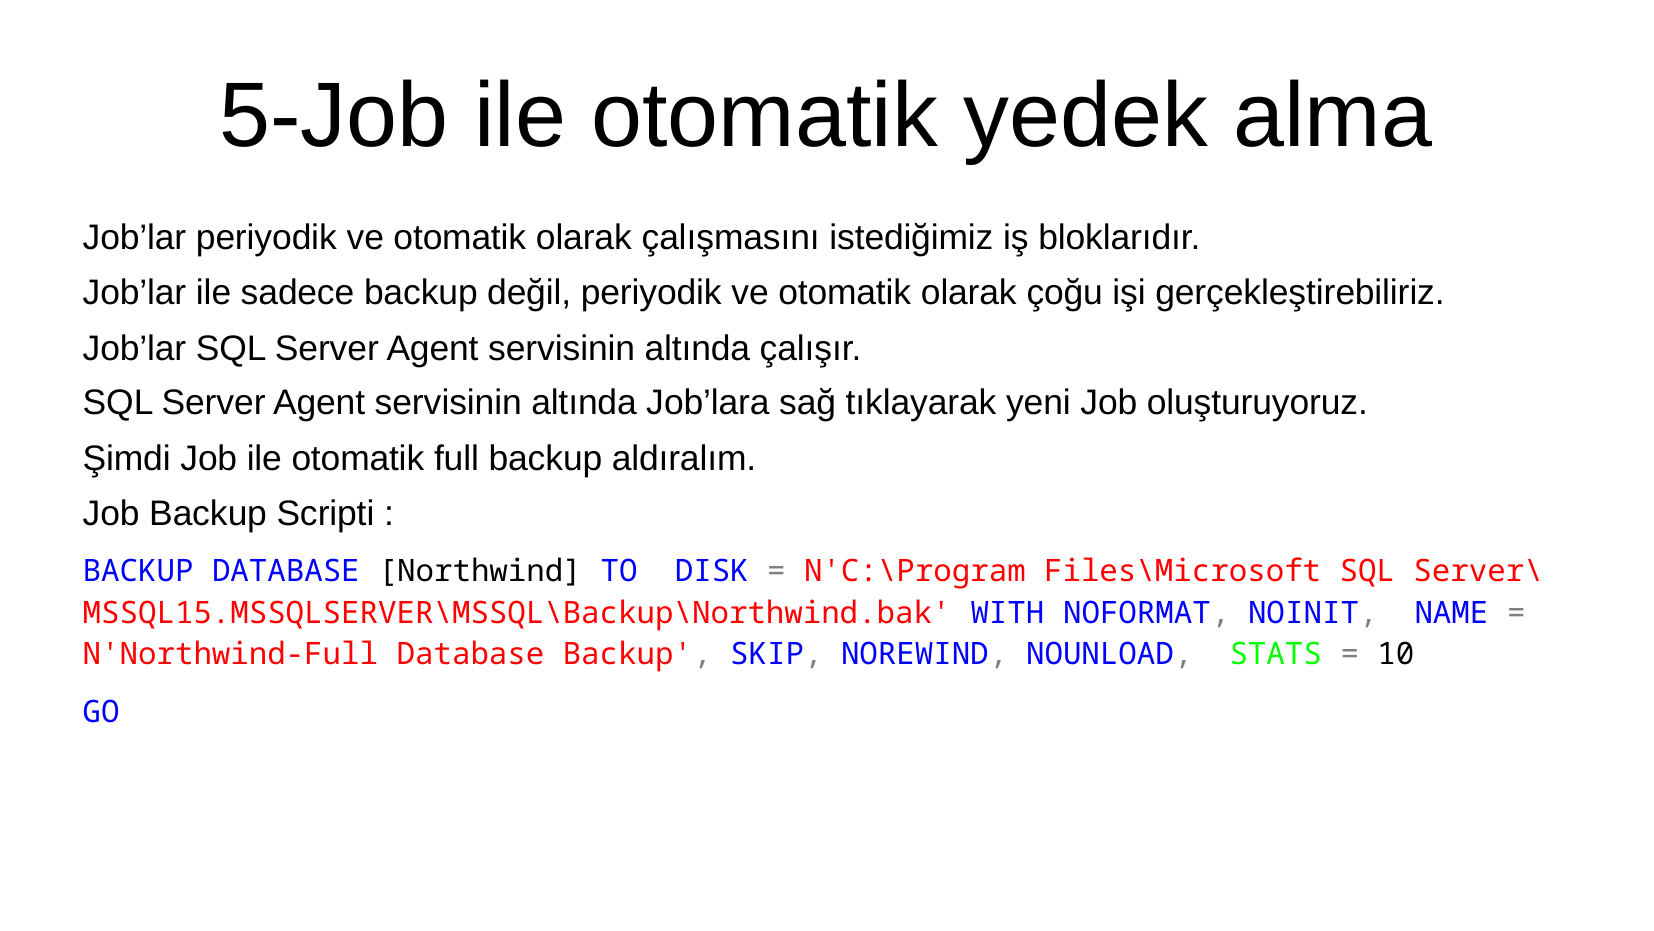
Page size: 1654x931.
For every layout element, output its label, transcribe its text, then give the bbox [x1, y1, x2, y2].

list Job’lar periyodik ve otomatik olarak çalışmasını istediğimiz iş bloklarıdır. Job’lar ile sadece backup değil, periyodik ve otomatik olarak çoğu işi gerçekleştirebiliriz. Job’lar SQL Server Agent servisinin altında çalışır. SQL Server Agent servisinin altında Job’lara sağ tıklayarak yeni Job oluşturuyoruz. Şimdi Job ile otomatik full backup aldıralım. Job Backup Scripti : BACKUP DATABASE [Northwind] TO DISK = N'C:\Program Files\Microsoft SQL Server\MSSQL15.MSSQLSERVER\MSSQL\Backup\Northwind.bak' WITH NOFORMAT, NOINIT, NAME = N'Northwind-Full Database Backup', SKIP, NOREWIND, NOUNLOAD, STATS = 10 GO [82, 217, 1571, 758]
title 5-Job ile otomatik yedek alma [82, 37, 1571, 193]
